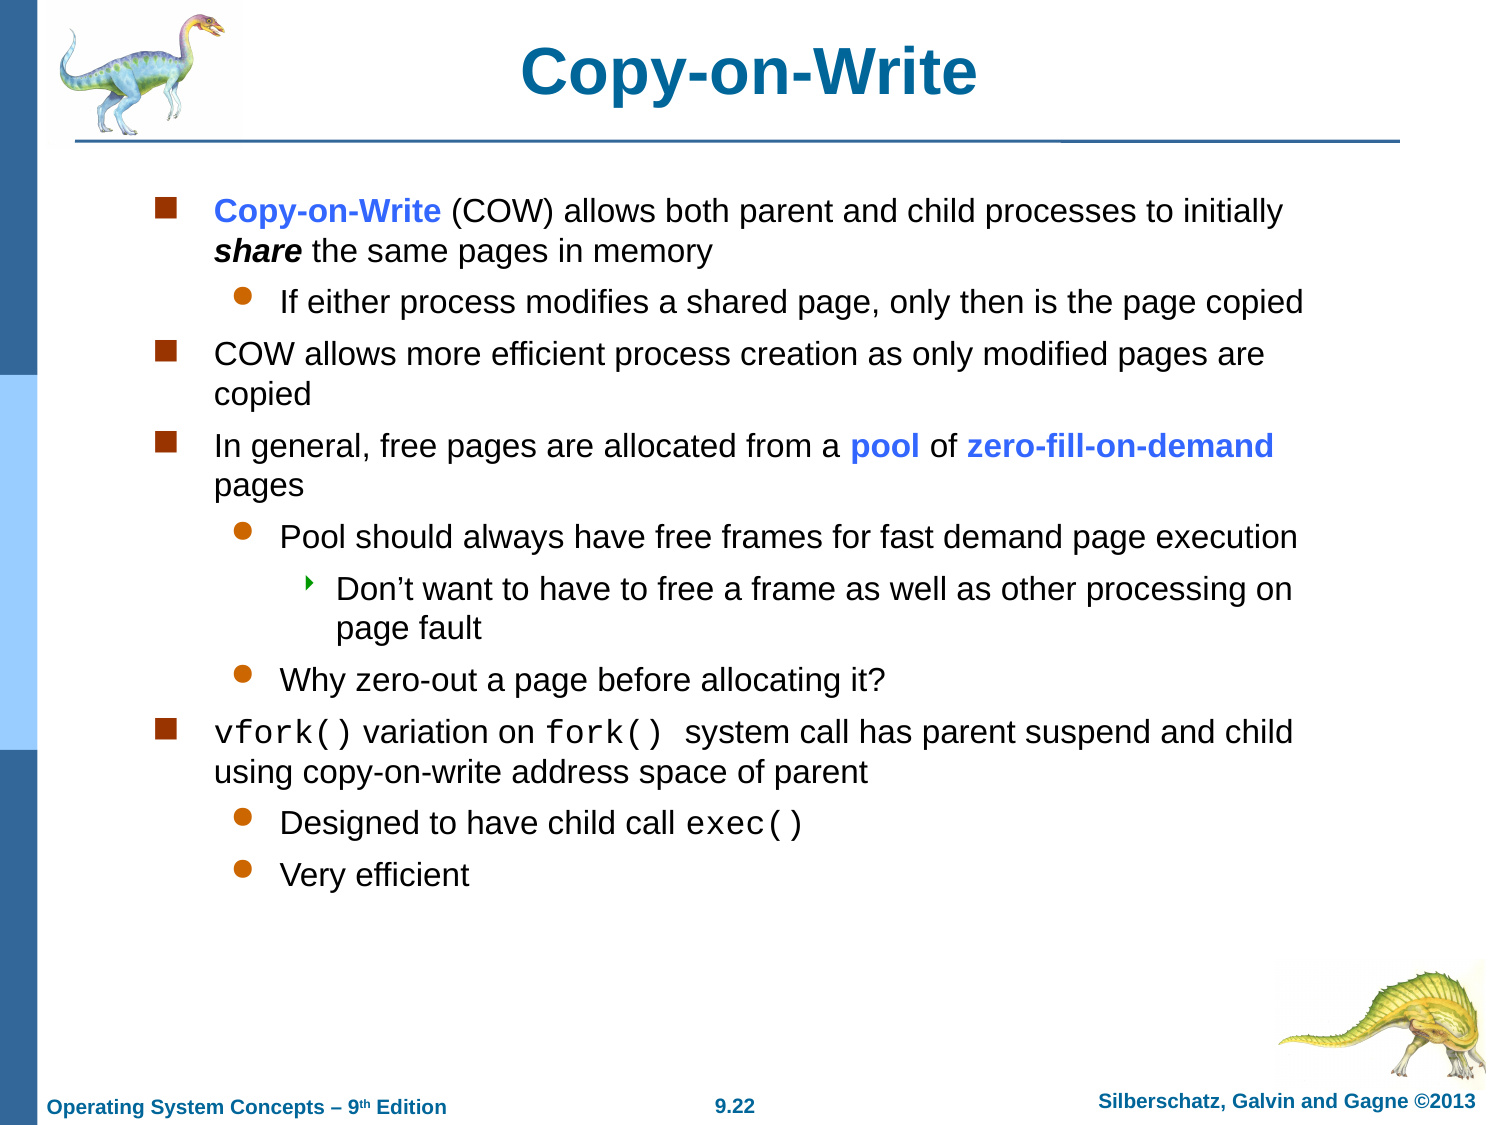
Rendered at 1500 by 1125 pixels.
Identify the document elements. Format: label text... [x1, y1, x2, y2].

list Copy-on-Write (COW) allows both parent and child processes to initially share the same pages in memory If either process modifies a shared page, only then is the page copied COW allows more efficient process creation as only modified pages are copied In general, free pages are allocated from a pool of zero-fill-on-demand pages Pool should always have free frames for fast demand page execution Don’t want to have to free a frame as well as other processing on page fault Why zero-out a page before allocating it? vfork() variation on fork() system call has parent suspend and child using copy-on-write address space of parent Designed to have child call exec() Very efficient [142, 181, 1346, 925]
picture [1275, 959, 1486, 1090]
title Copy-on-Write [75, 20, 1425, 116]
picture [46, 0, 243, 149]
